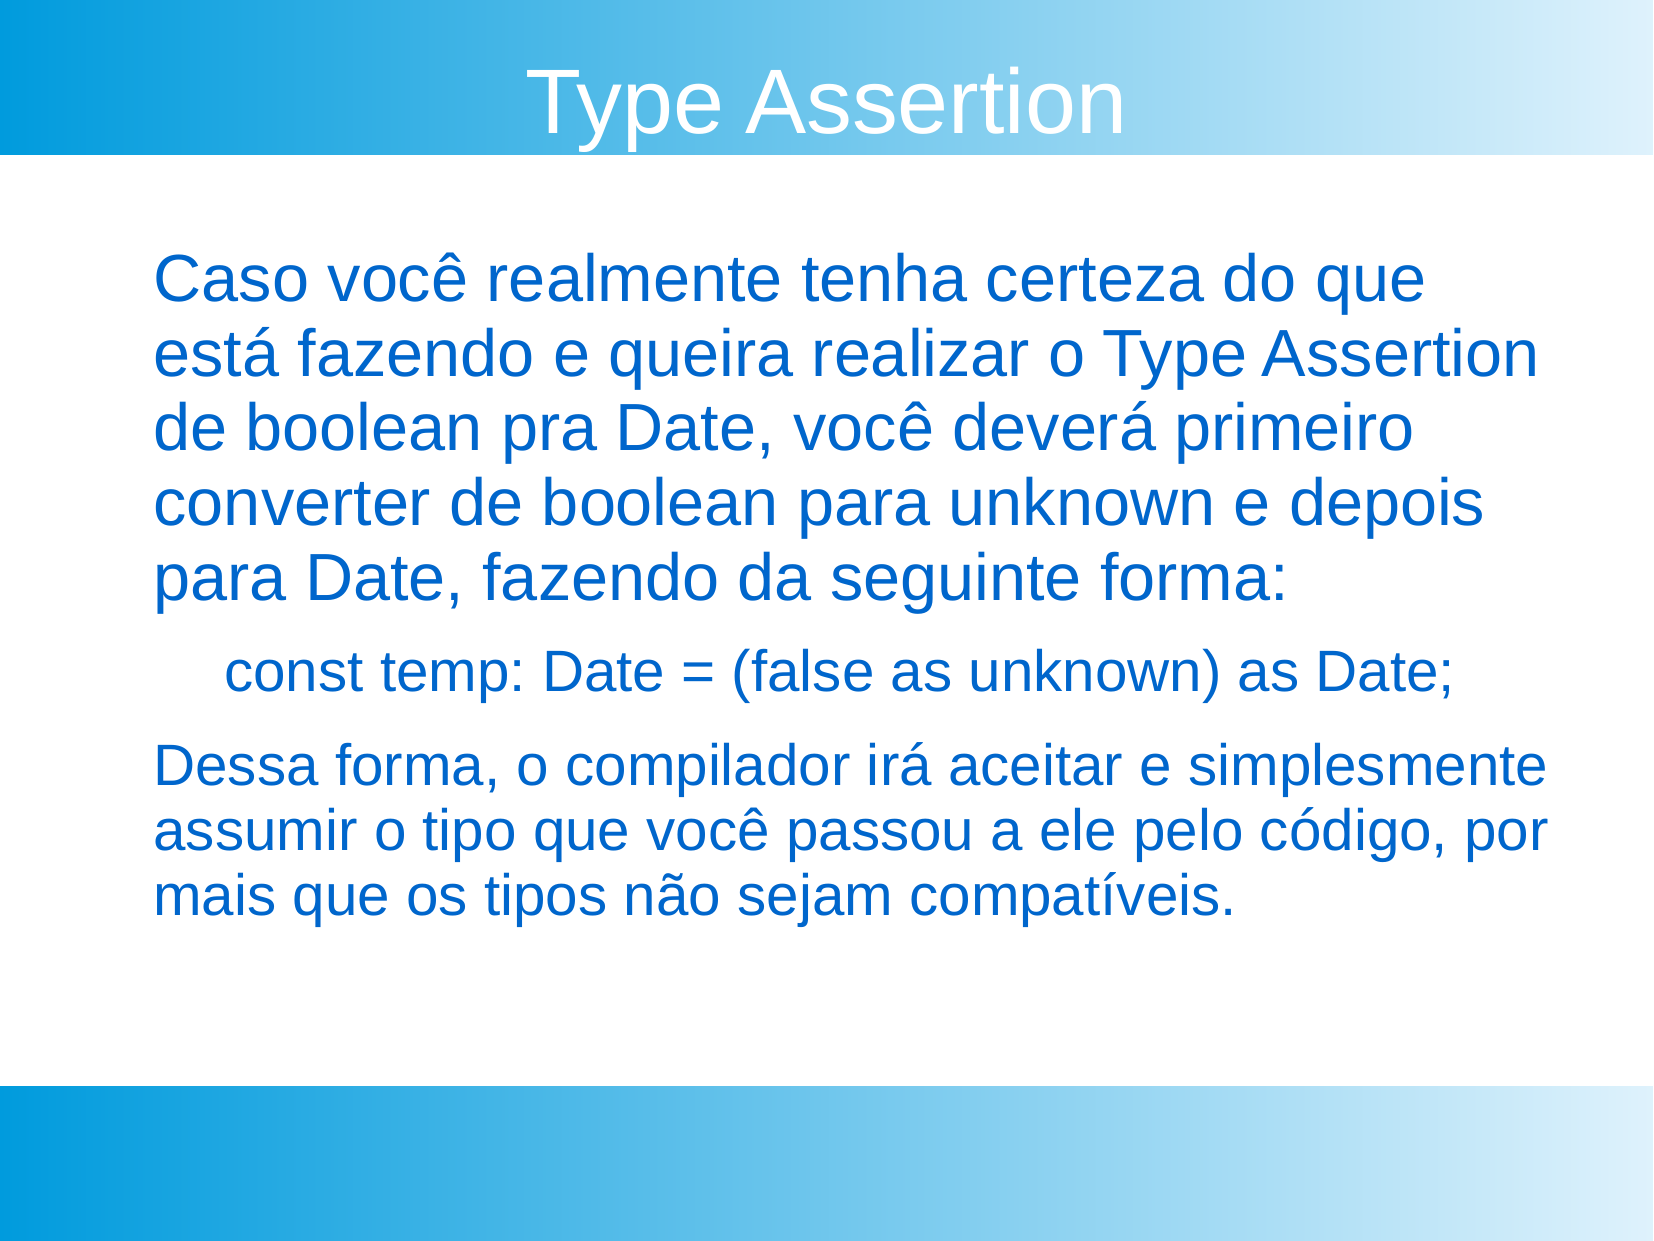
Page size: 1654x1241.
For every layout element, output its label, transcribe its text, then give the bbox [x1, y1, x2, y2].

title Type Assertion [82, 49, 1571, 155]
list Caso você realmente tenha certeza do que está fazendo e queira realizar o Type Assertion de boolean pra Date, você deverá primeiro converter de boolean para unknown e depois para Date, fazendo da seguinte forma: const temp: Date = (false as unknown) as Date; Dessa forma, o compilador irá aceitar e simplesmente assumir o tipo que você passou a ele pelo código, por mais que os tipos não sejam compatíveis. [82, 240, 1571, 961]
